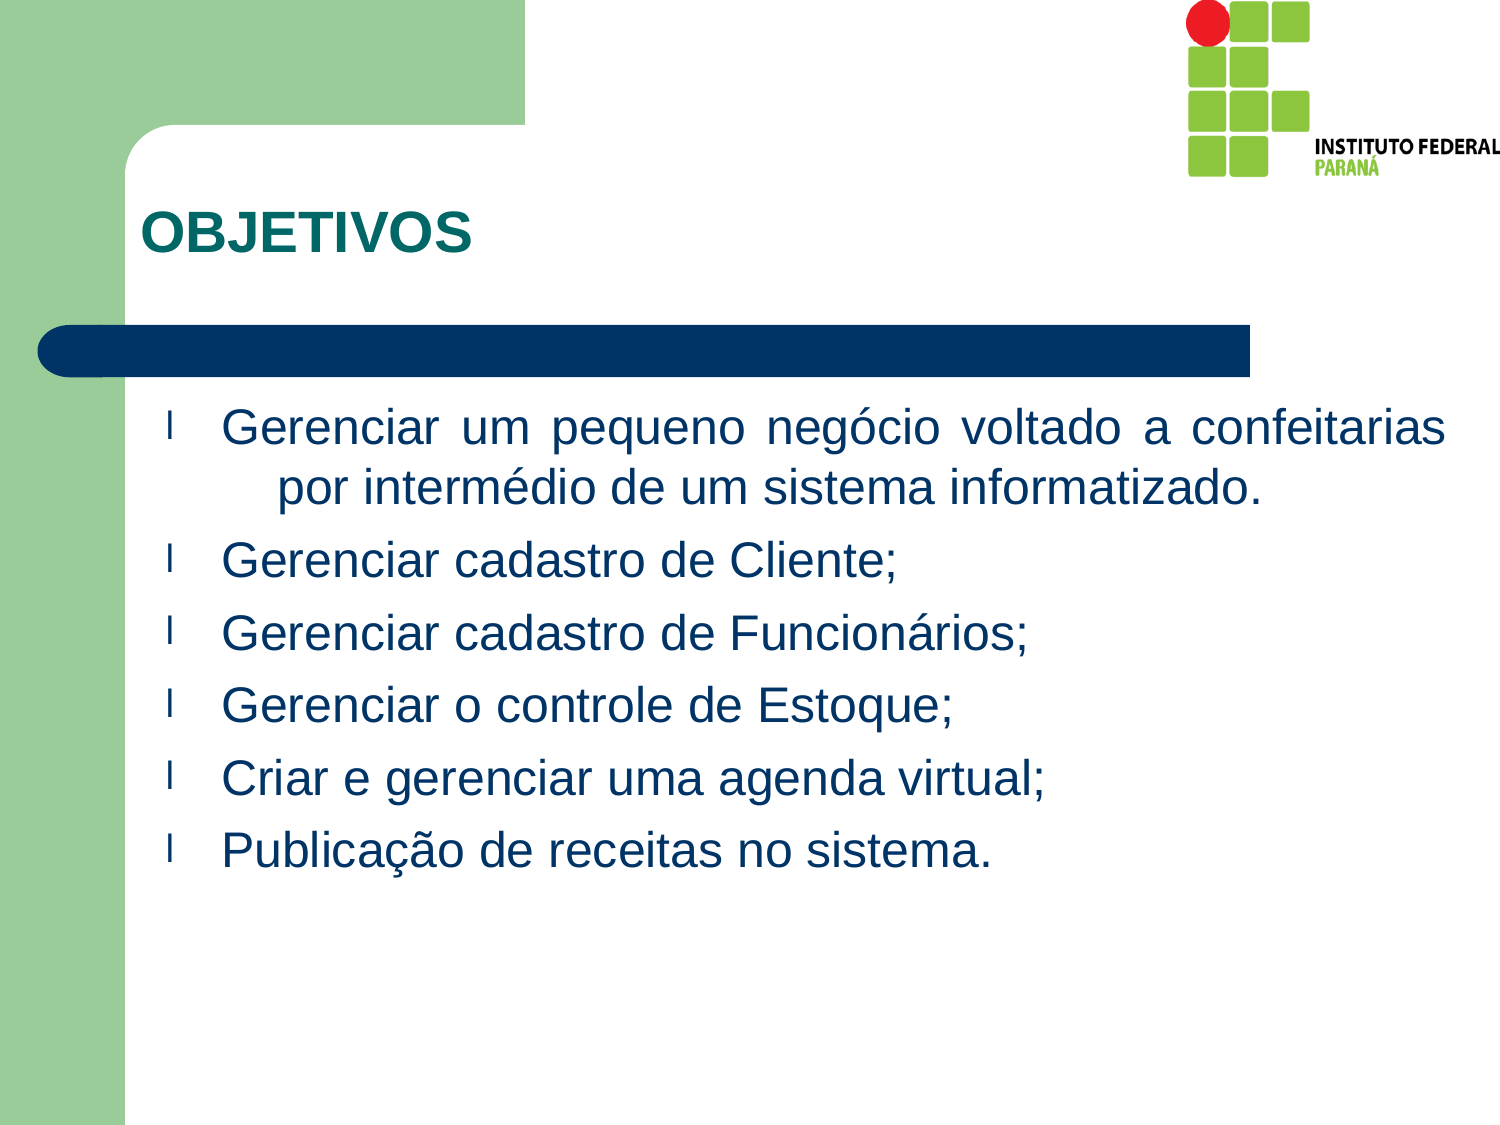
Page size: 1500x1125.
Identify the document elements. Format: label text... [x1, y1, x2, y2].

title OBJETIVOS [125, 125, 1500, 273]
list Gerenciar um pequeno negócio voltado a confeitarias por intermédio de um sistema informatizado. Gerenciar cadastro de Cliente; Gerenciar cadastro de Funcionários; Gerenciar o controle de Estoque; Criar e gerenciar uma agenda virtual; Publicação de receitas no sistema. [150, 387, 1463, 1001]
picture [1186, 0, 1500, 125]
